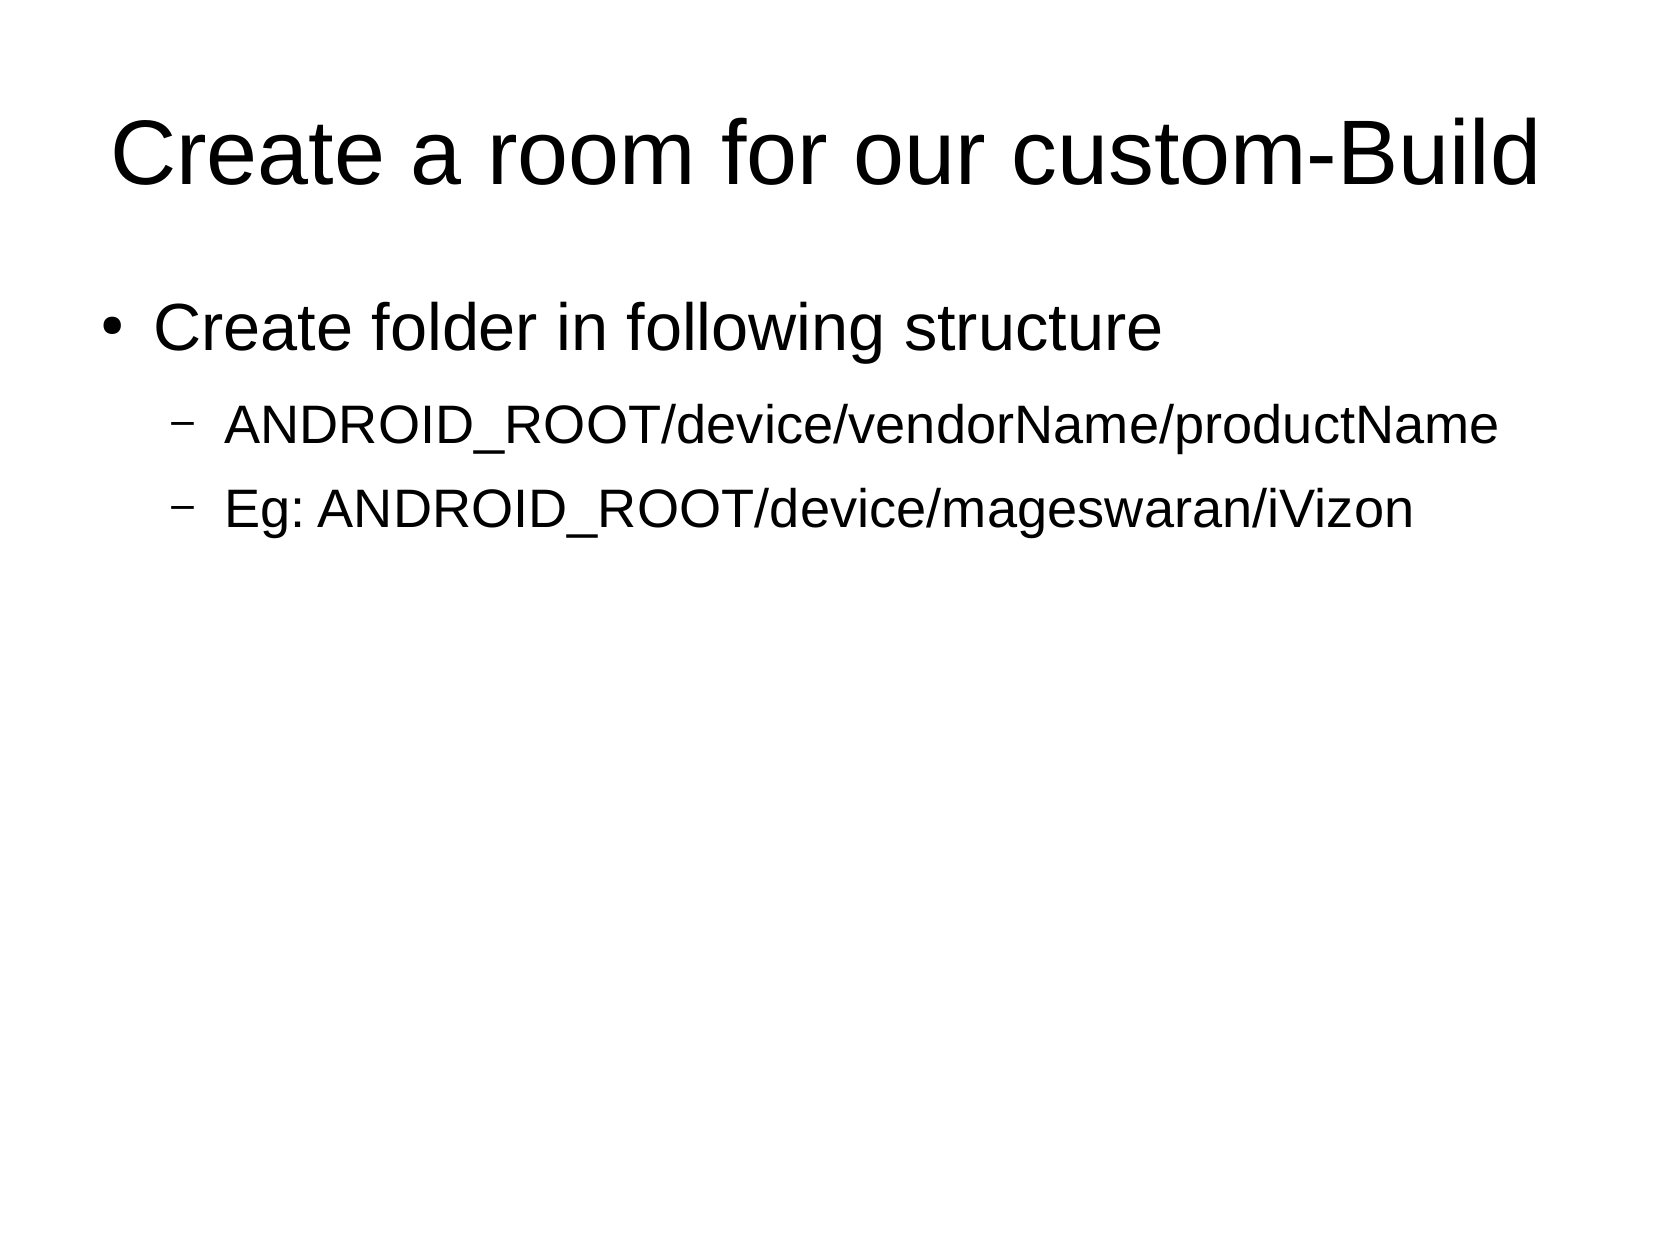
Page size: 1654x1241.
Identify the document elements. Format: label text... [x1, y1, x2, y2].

list Create folder in following structure ANDROID_ROOT/device/vendorName/productName Eg: ANDROID_ROOT/device/mageswaran/iVizon [82, 290, 1538, 1010]
title Create a room for our custom-Build [82, 49, 1571, 257]
